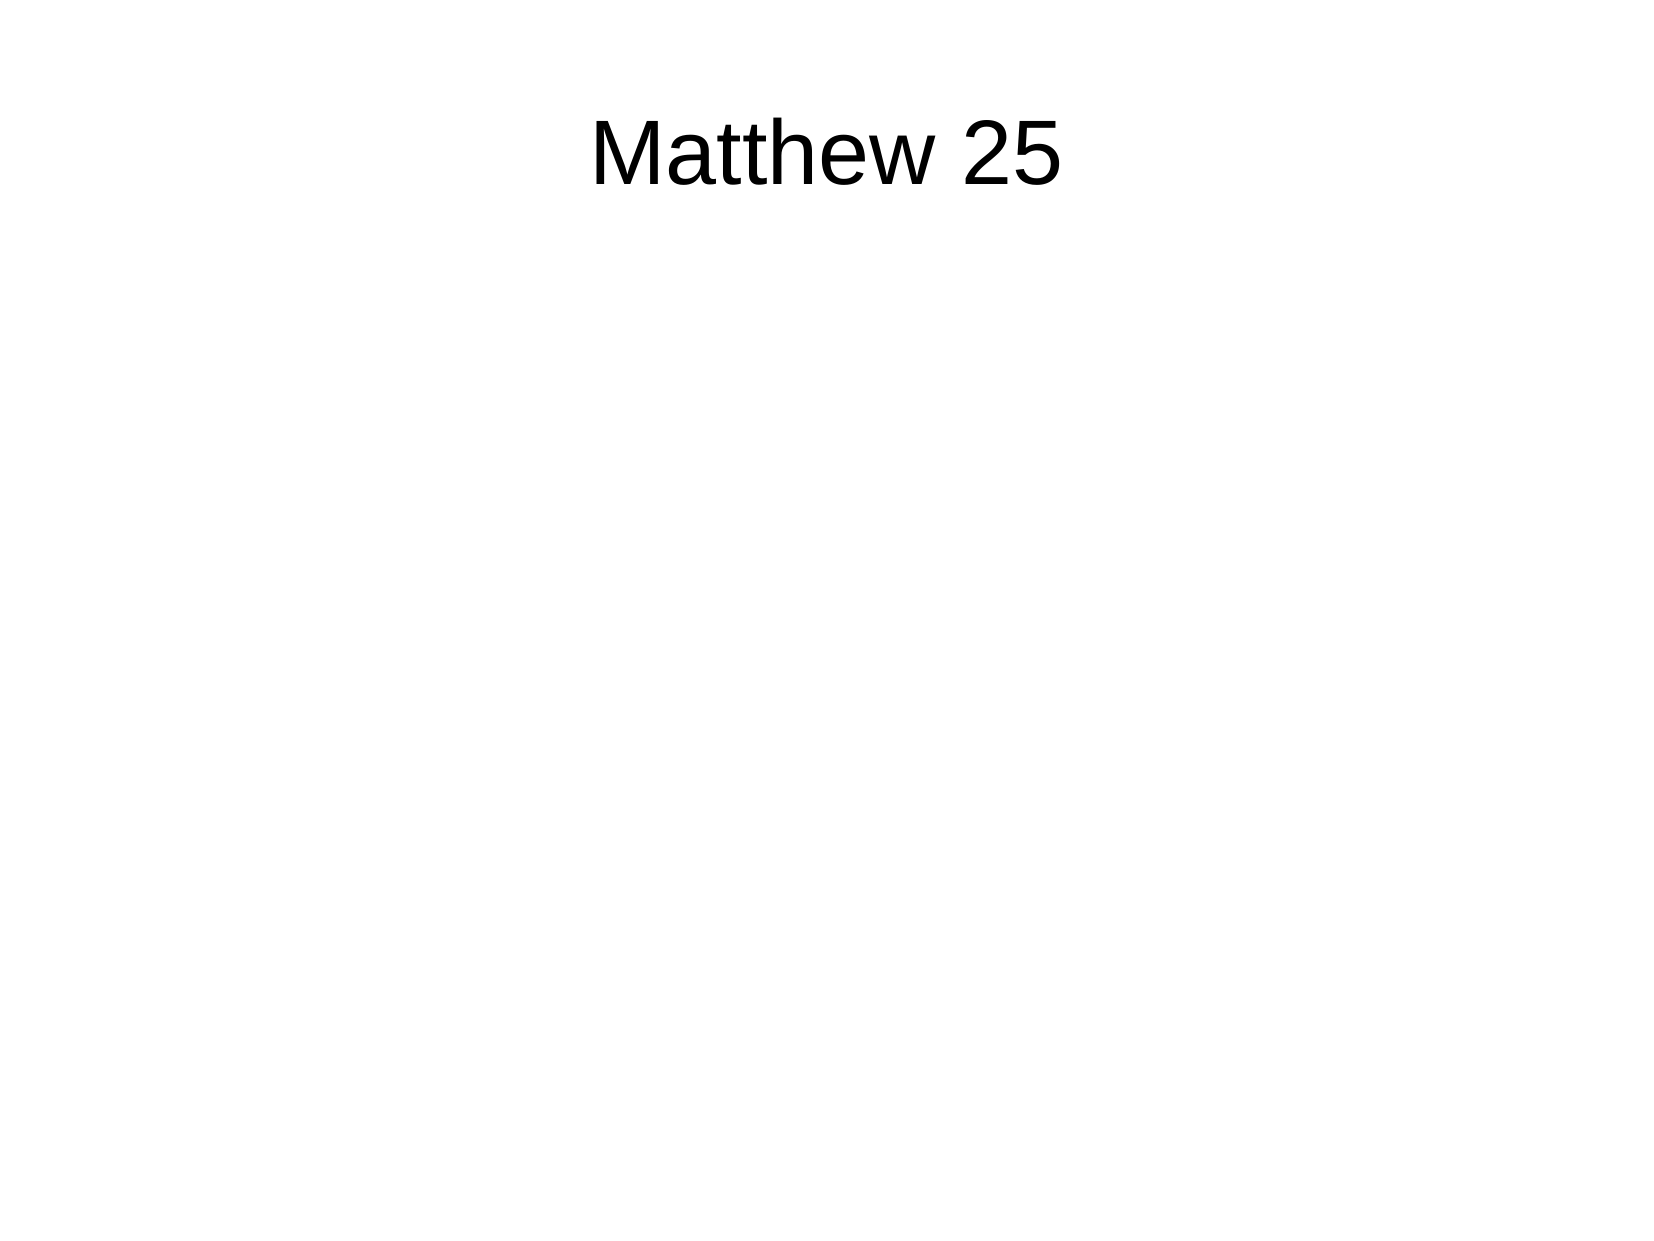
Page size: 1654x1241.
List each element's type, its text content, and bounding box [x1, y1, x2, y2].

title Matthew 25 [82, 49, 1571, 257]
